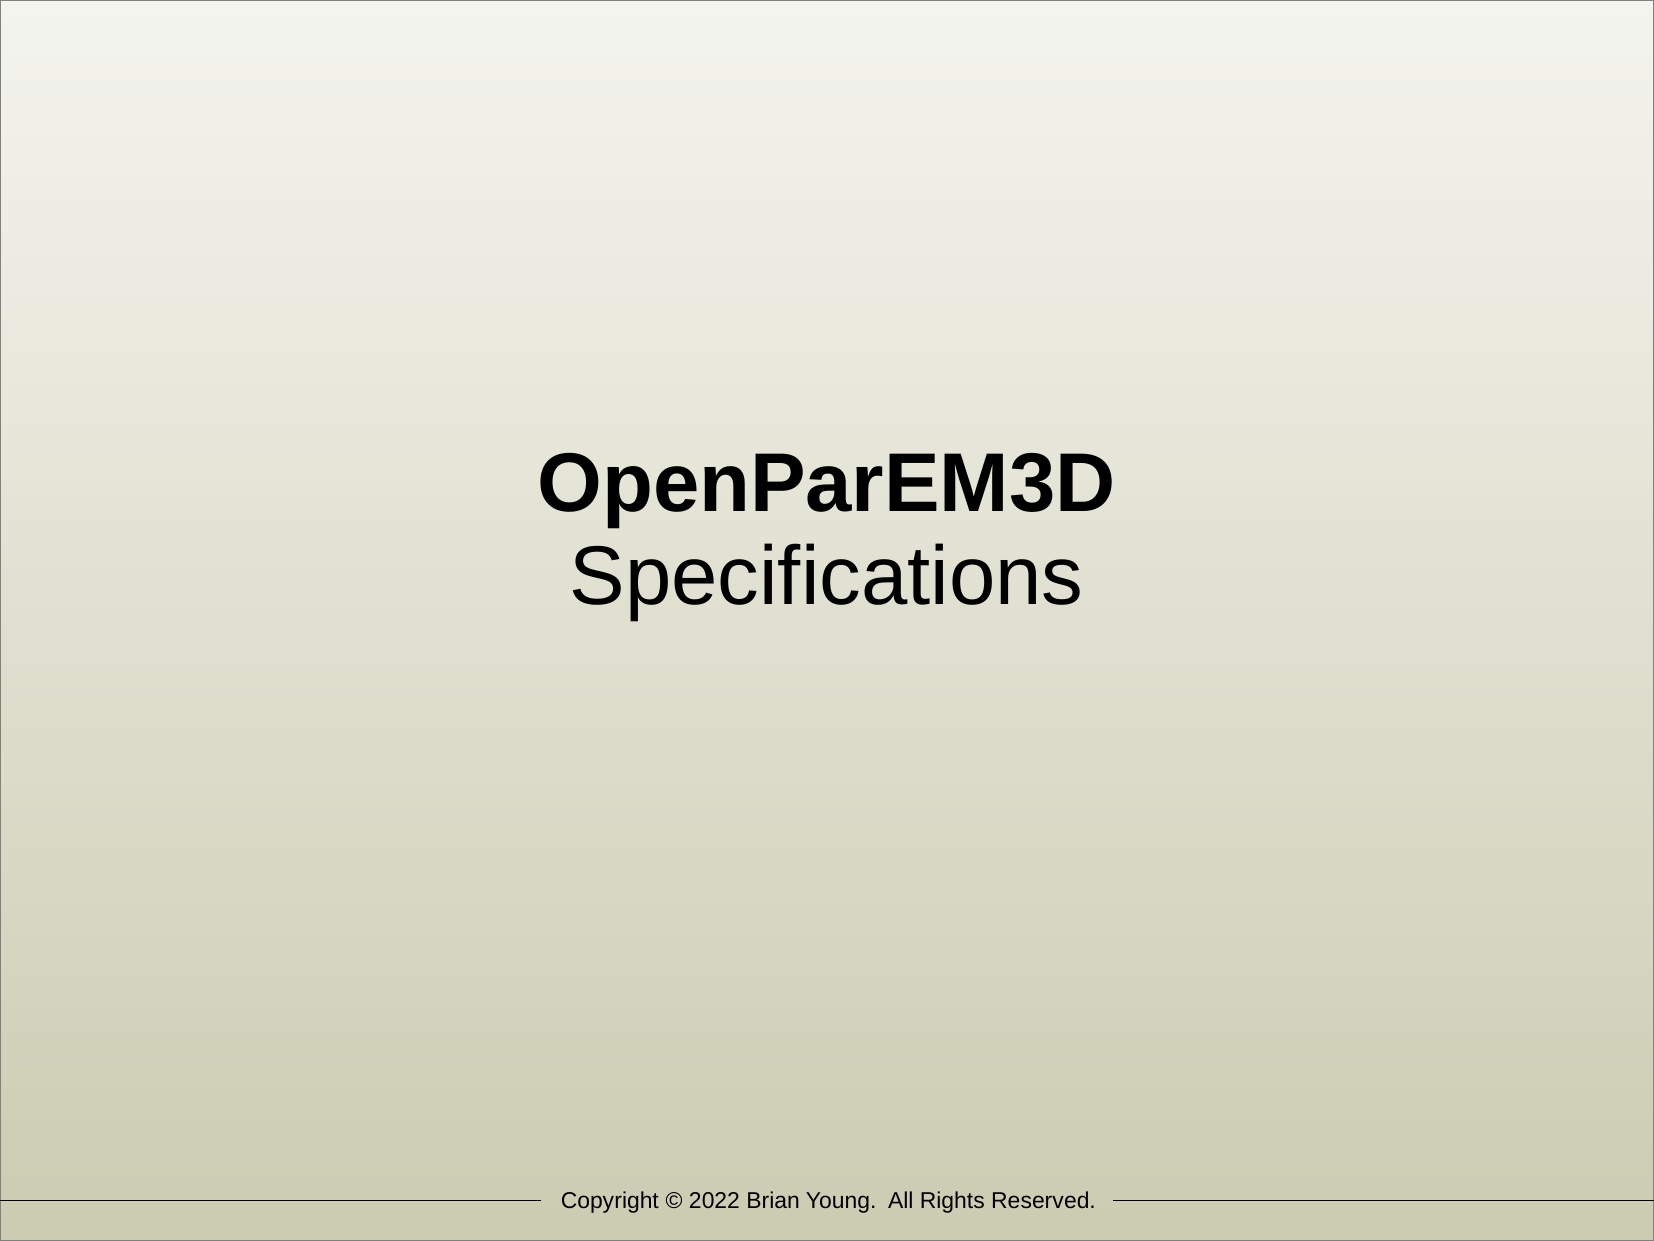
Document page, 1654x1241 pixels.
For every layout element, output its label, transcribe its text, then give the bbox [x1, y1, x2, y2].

subtitle OpenParEM3D Specifications [82, 49, 1571, 1010]
